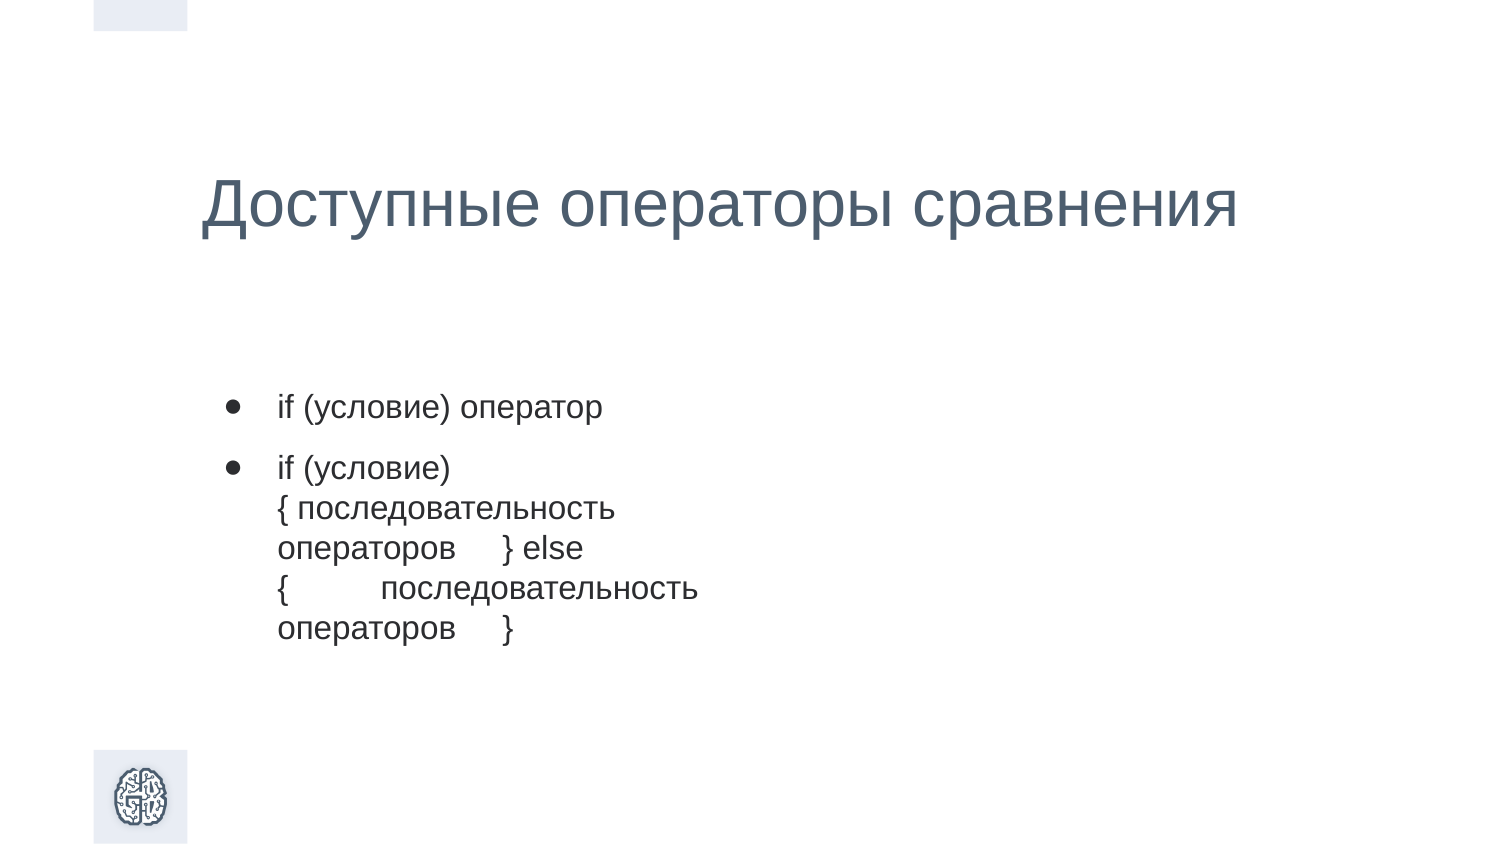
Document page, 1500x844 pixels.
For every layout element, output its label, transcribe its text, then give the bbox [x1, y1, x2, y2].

picture [106, 760, 175, 834]
text_box if (условие) оператор if (условие) { последовательность операторов } else { последовательность операторов } [187, 334, 798, 697]
text_box Доступные операторы сравнения [187, 93, 1312, 306]
